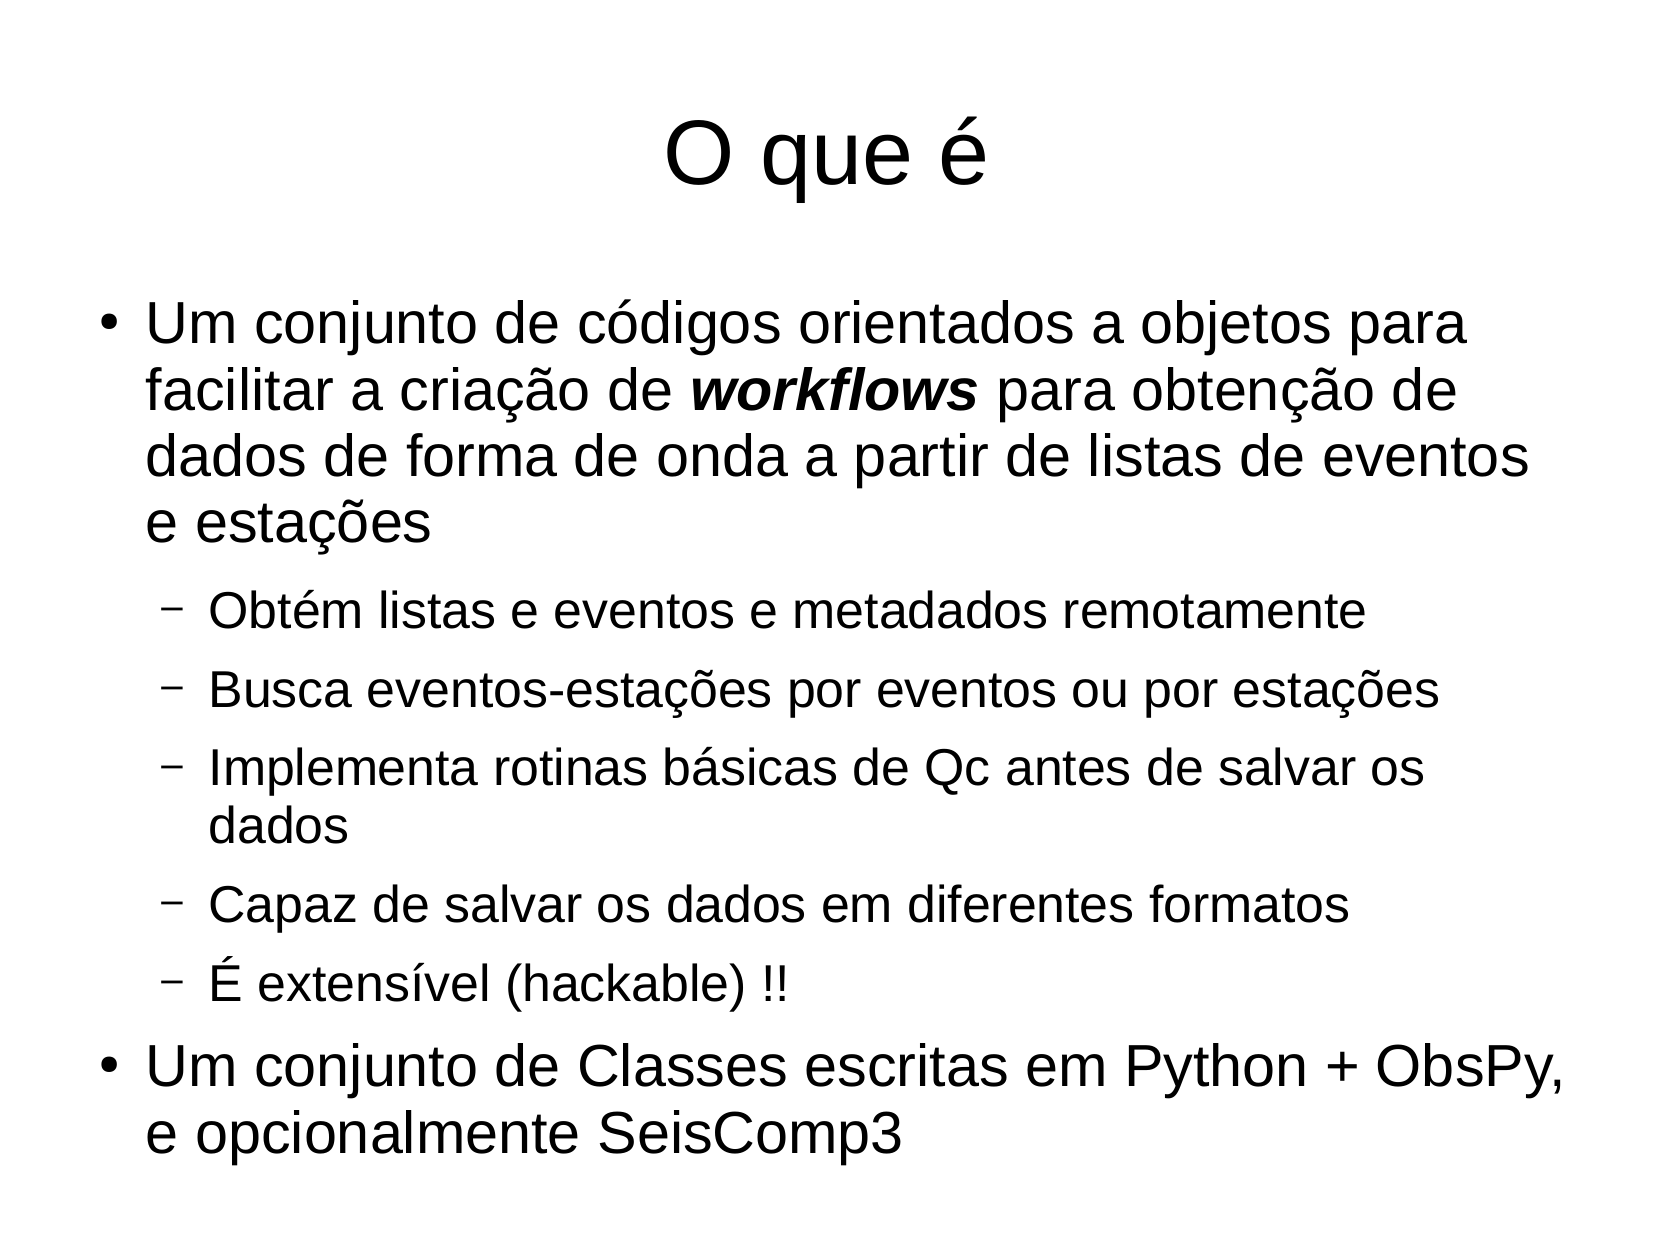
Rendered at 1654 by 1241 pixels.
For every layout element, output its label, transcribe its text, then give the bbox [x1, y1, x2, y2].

title O que é [82, 49, 1571, 257]
list Um conjunto de códigos orientados a objetos para facilitar a criação de workflows para obtenção de dados de forma de onda a partir de listas de eventos e estações Obtém listas e eventos e metadados remotamente Busca eventos-estações por eventos ou por estações Implementa rotinas básicas de Qc antes de salvar os dados Capaz de salvar os dados em diferentes formatos É extensível (hackable) !! Um conjunto de Classes escritas em Python + ObsPy, e opcionalmente SeisComp3 [82, 290, 1571, 1177]
